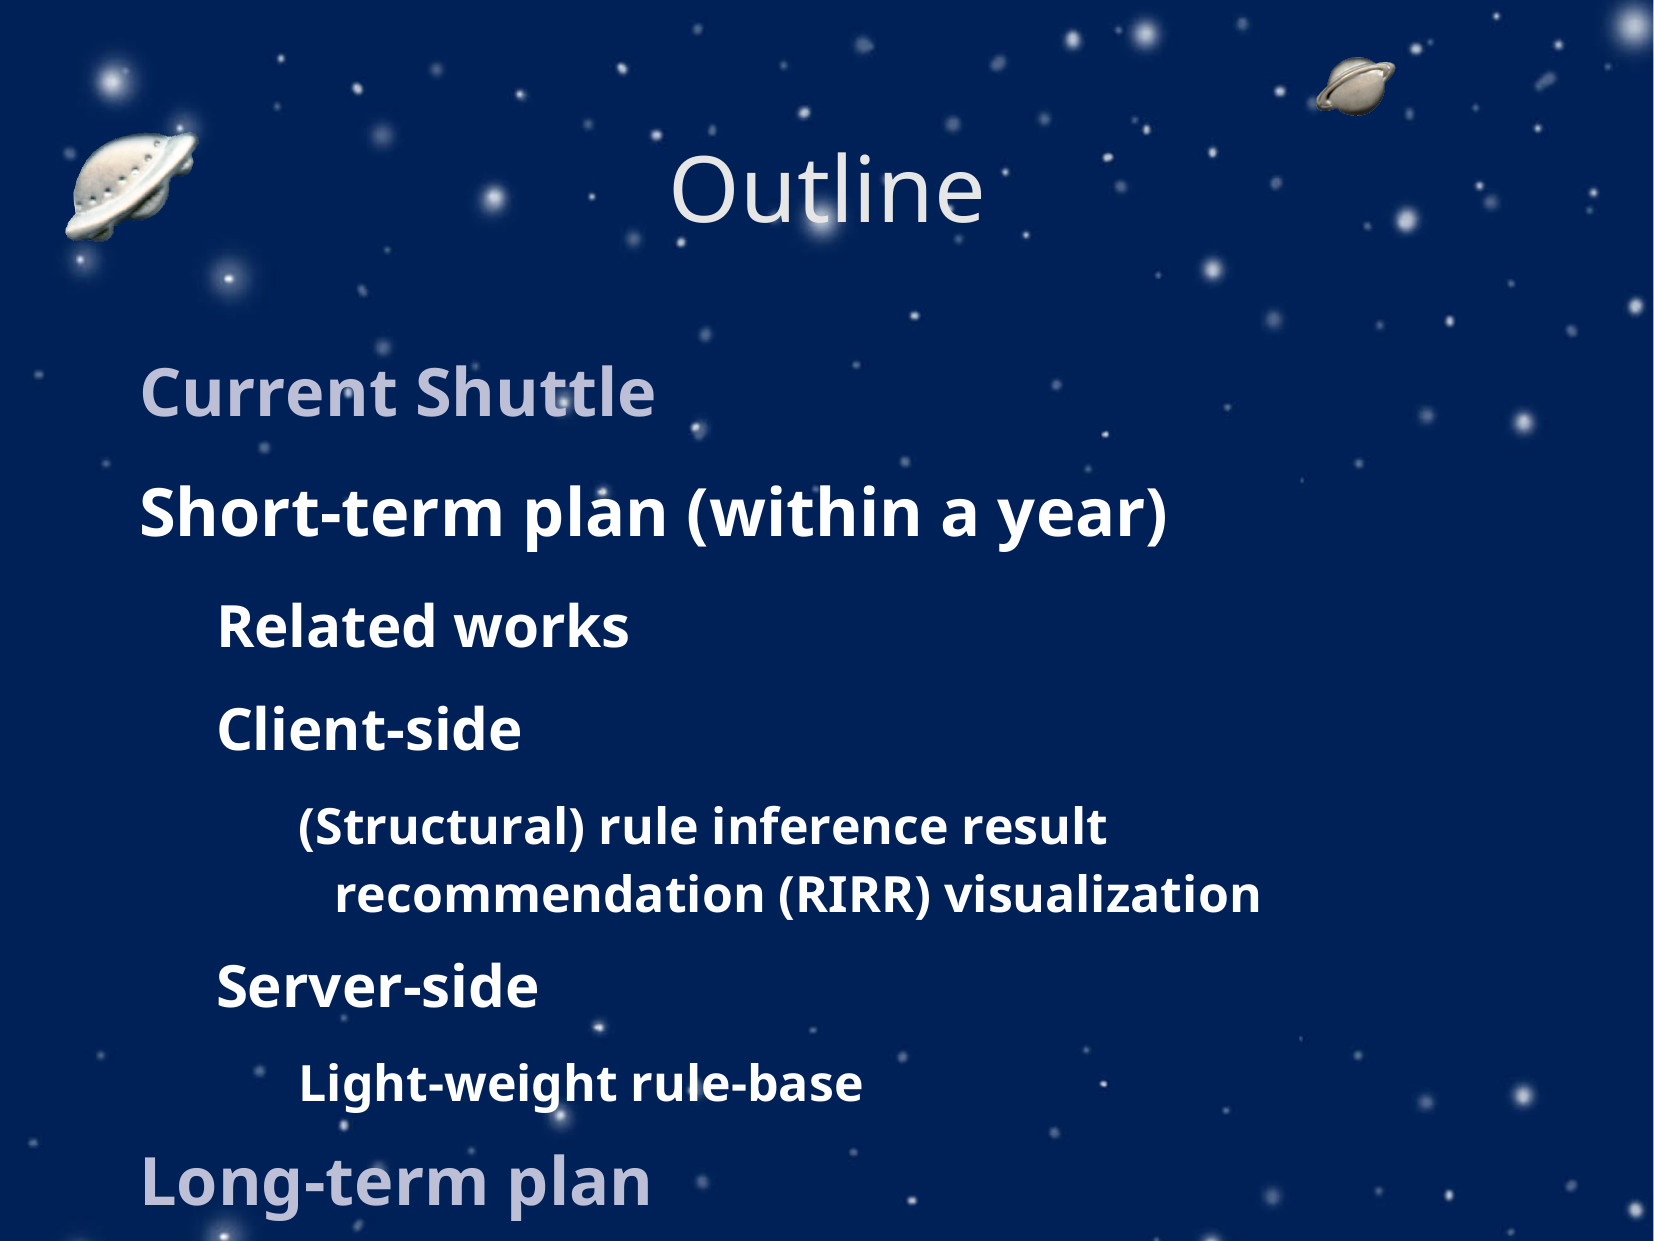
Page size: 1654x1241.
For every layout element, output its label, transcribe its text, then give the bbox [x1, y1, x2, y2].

title Outline [121, 135, 1534, 239]
picture [0, 0, 1654, 1241]
list Current Shuttle Short-term plan (within a year) Related works Client-side (Structural) rule inference result recommendation (RIRR) visualization Server-side Light-weight rule-base Long-term plan [121, 344, 1534, 1134]
